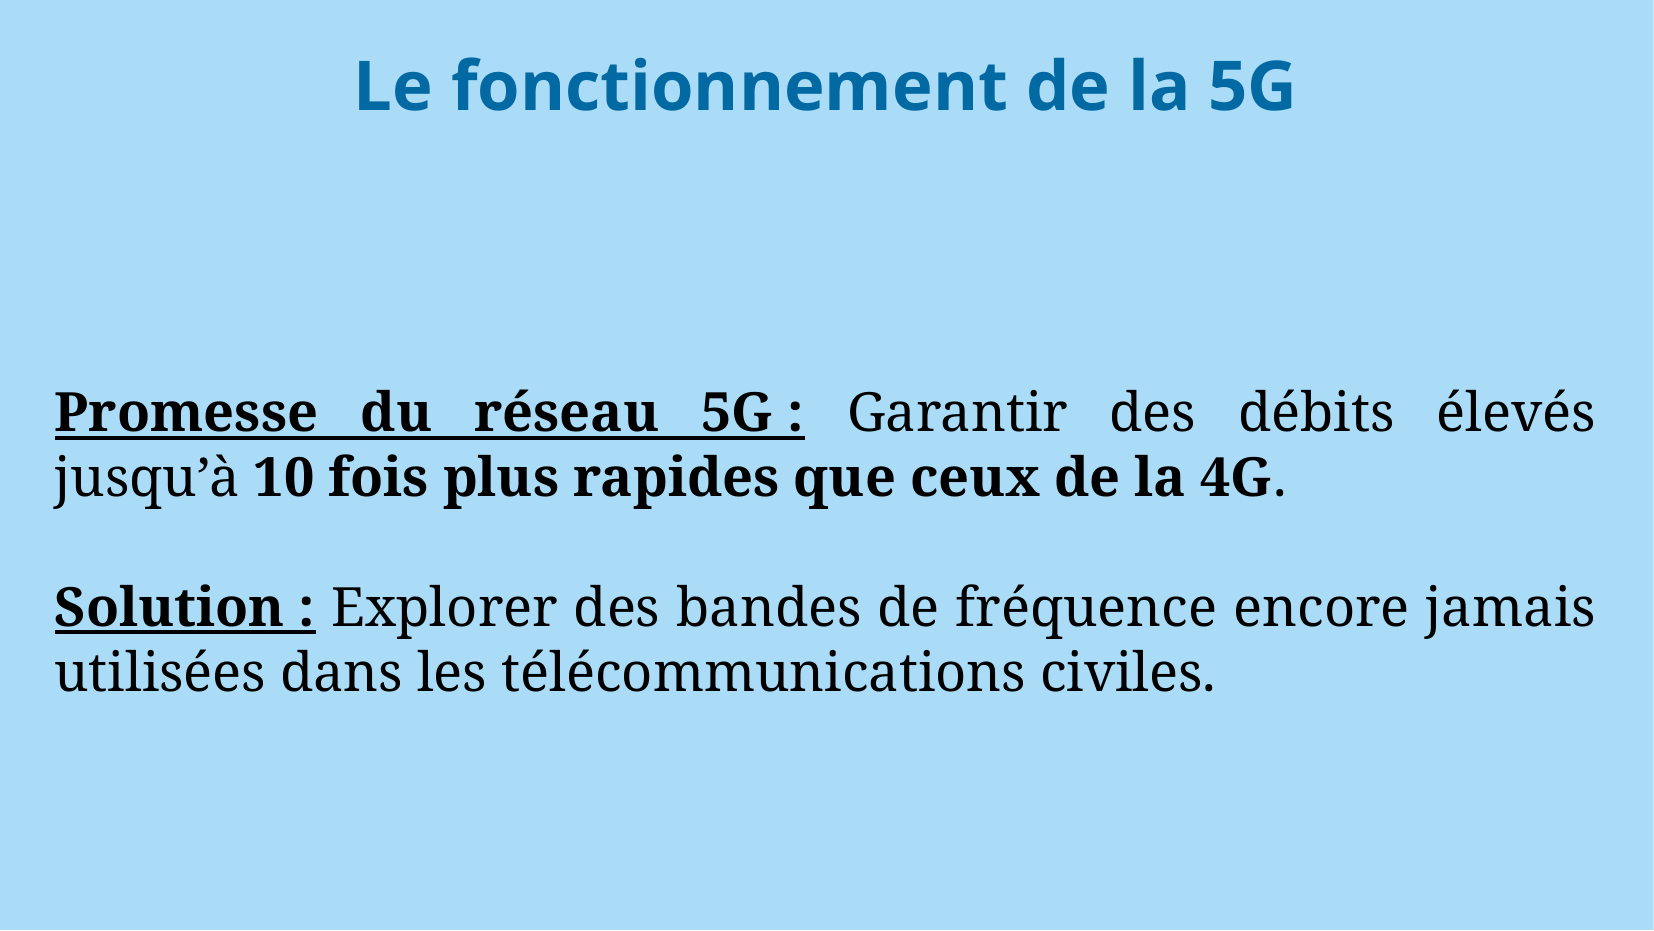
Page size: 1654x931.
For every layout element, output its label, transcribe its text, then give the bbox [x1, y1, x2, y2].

subtitle Promesse du réseau 5G : Garantir des débits élevés jusqu’à 10 fois plus rapides que ceux de la 4G. Solution : Explorer des bandes de fréquence encore jamais utilisées dans les télécommunications civiles. [54, 260, 1598, 739]
title Le fonctionnement de la 5G [54, 31, 1598, 134]
